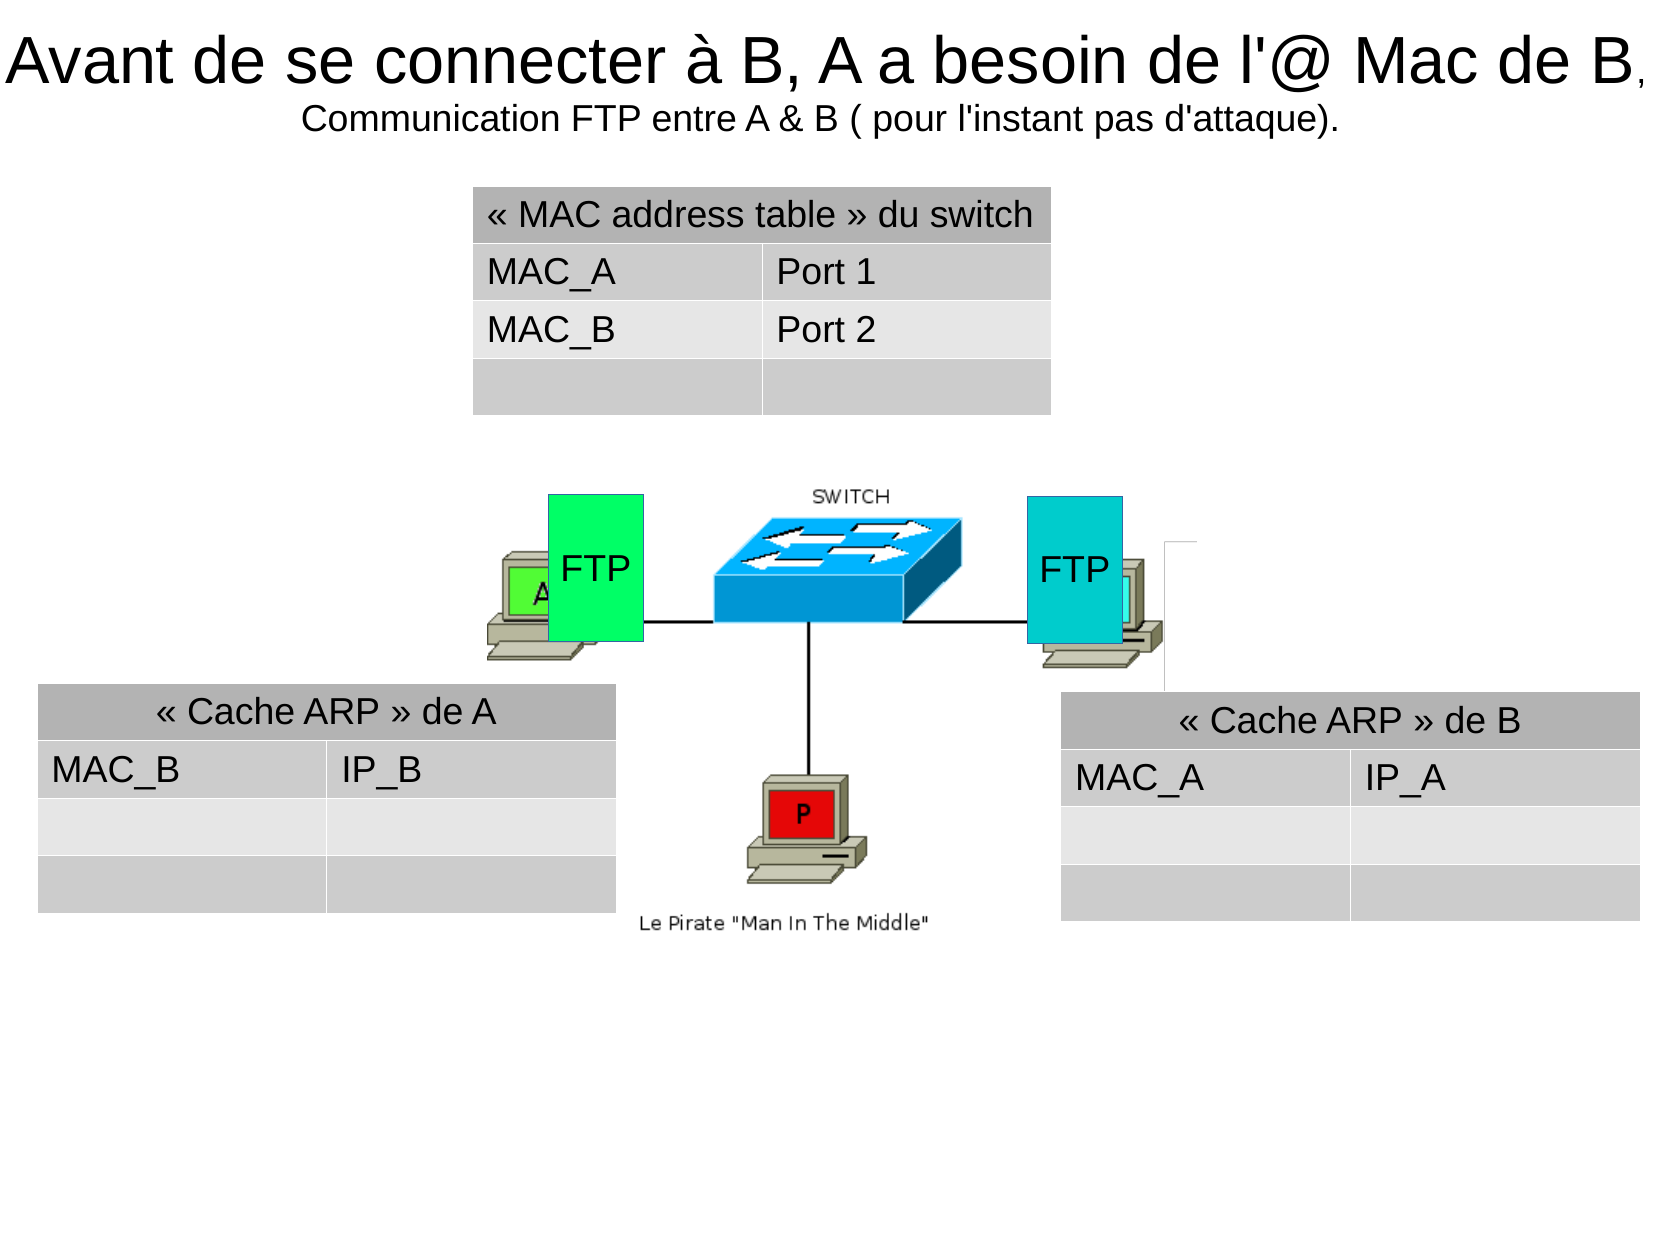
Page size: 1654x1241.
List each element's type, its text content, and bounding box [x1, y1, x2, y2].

picture [487, 348, 1197, 938]
table_cell [38, 799, 326, 855]
table_cell [1061, 807, 1350, 864]
table_cell [1351, 865, 1640, 921]
table_cell [1351, 807, 1640, 864]
table_header « Cache ARP » de A [38, 684, 616, 740]
table_header « Cache ARP » de B [1061, 692, 1640, 749]
table_cell IP_A [1351, 750, 1640, 806]
table_cell [38, 856, 326, 913]
table_cell MAC_B [473, 301, 762, 358]
table_cell MAC_B [38, 741, 326, 798]
table_cell Port 1 [763, 244, 1051, 300]
table_cell IP_B [327, 741, 616, 798]
table_header « MAC address table » du switch [473, 187, 1051, 243]
table_cell [763, 359, 1051, 415]
table_cell [473, 359, 762, 415]
table_cell MAC_A [473, 244, 762, 300]
text_box FTP [548, 494, 644, 642]
text_box Avant de se connecter à B, A a besoin de l'@ Mac de B, Communication FTP entre A & B ( pour l'instant pas d'attaque). [0, 15, 1654, 189]
table_cell [1061, 865, 1350, 921]
table_cell [327, 856, 616, 913]
table_cell Port 2 [763, 301, 1051, 358]
text_box FTP [1027, 496, 1123, 644]
table_cell MAC_A [1061, 750, 1350, 806]
table_cell [327, 799, 616, 855]
